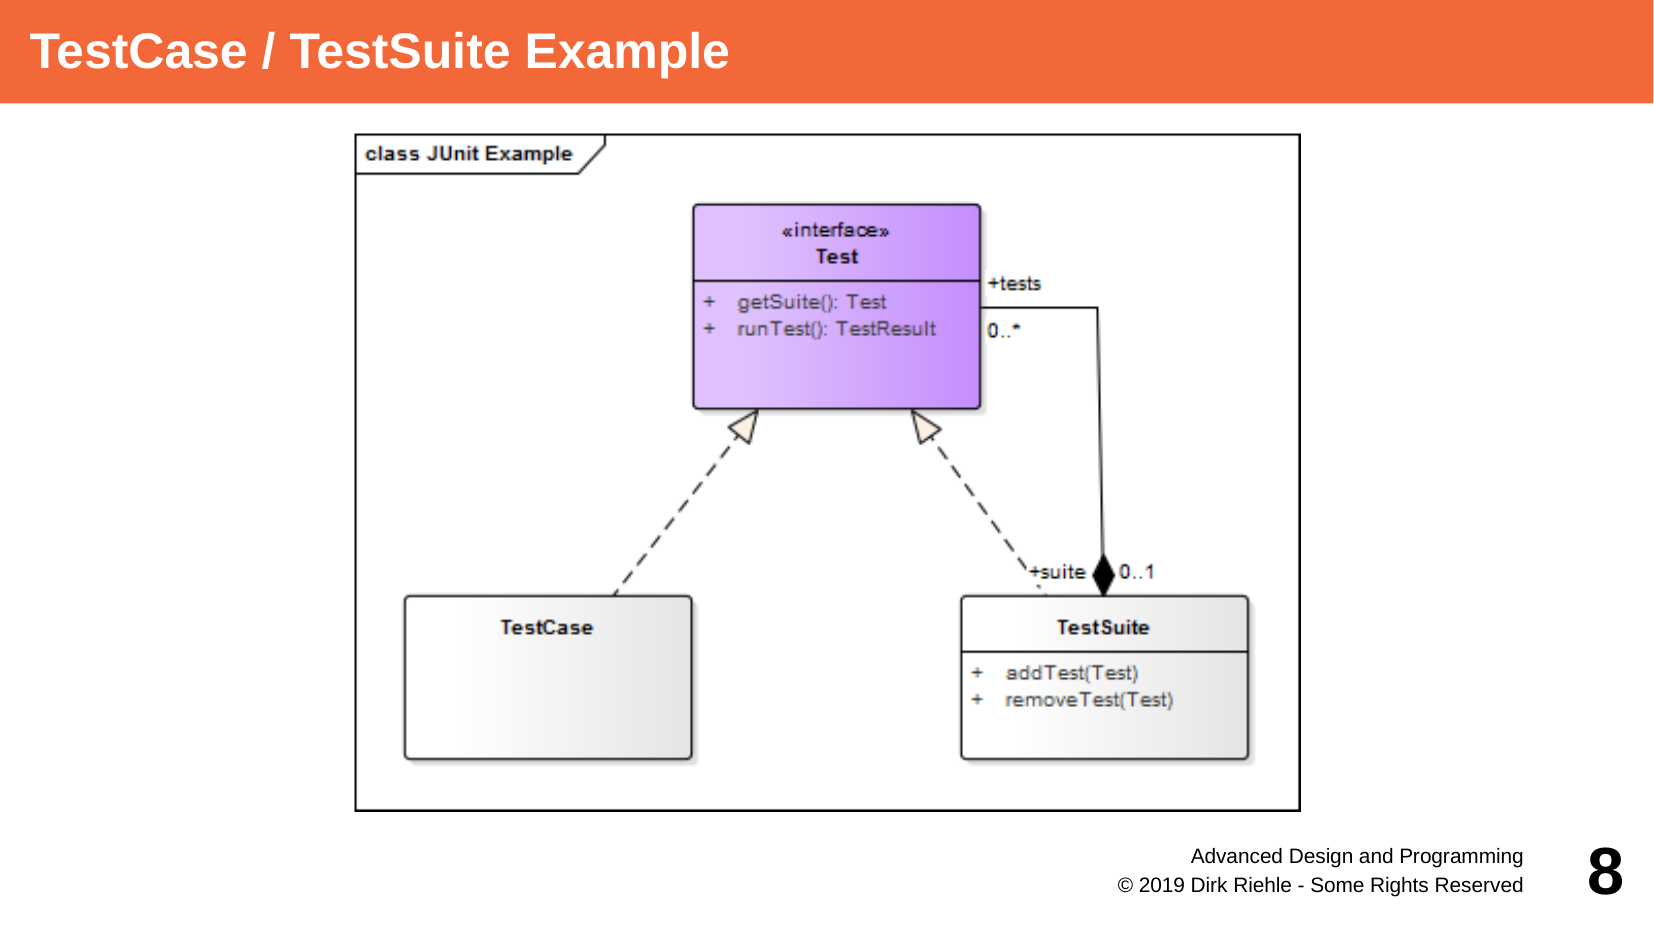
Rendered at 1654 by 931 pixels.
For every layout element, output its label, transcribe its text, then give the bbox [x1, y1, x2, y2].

title TestCase / TestSuite Example [0, 0, 1654, 104]
picture [353, 132, 1301, 813]
